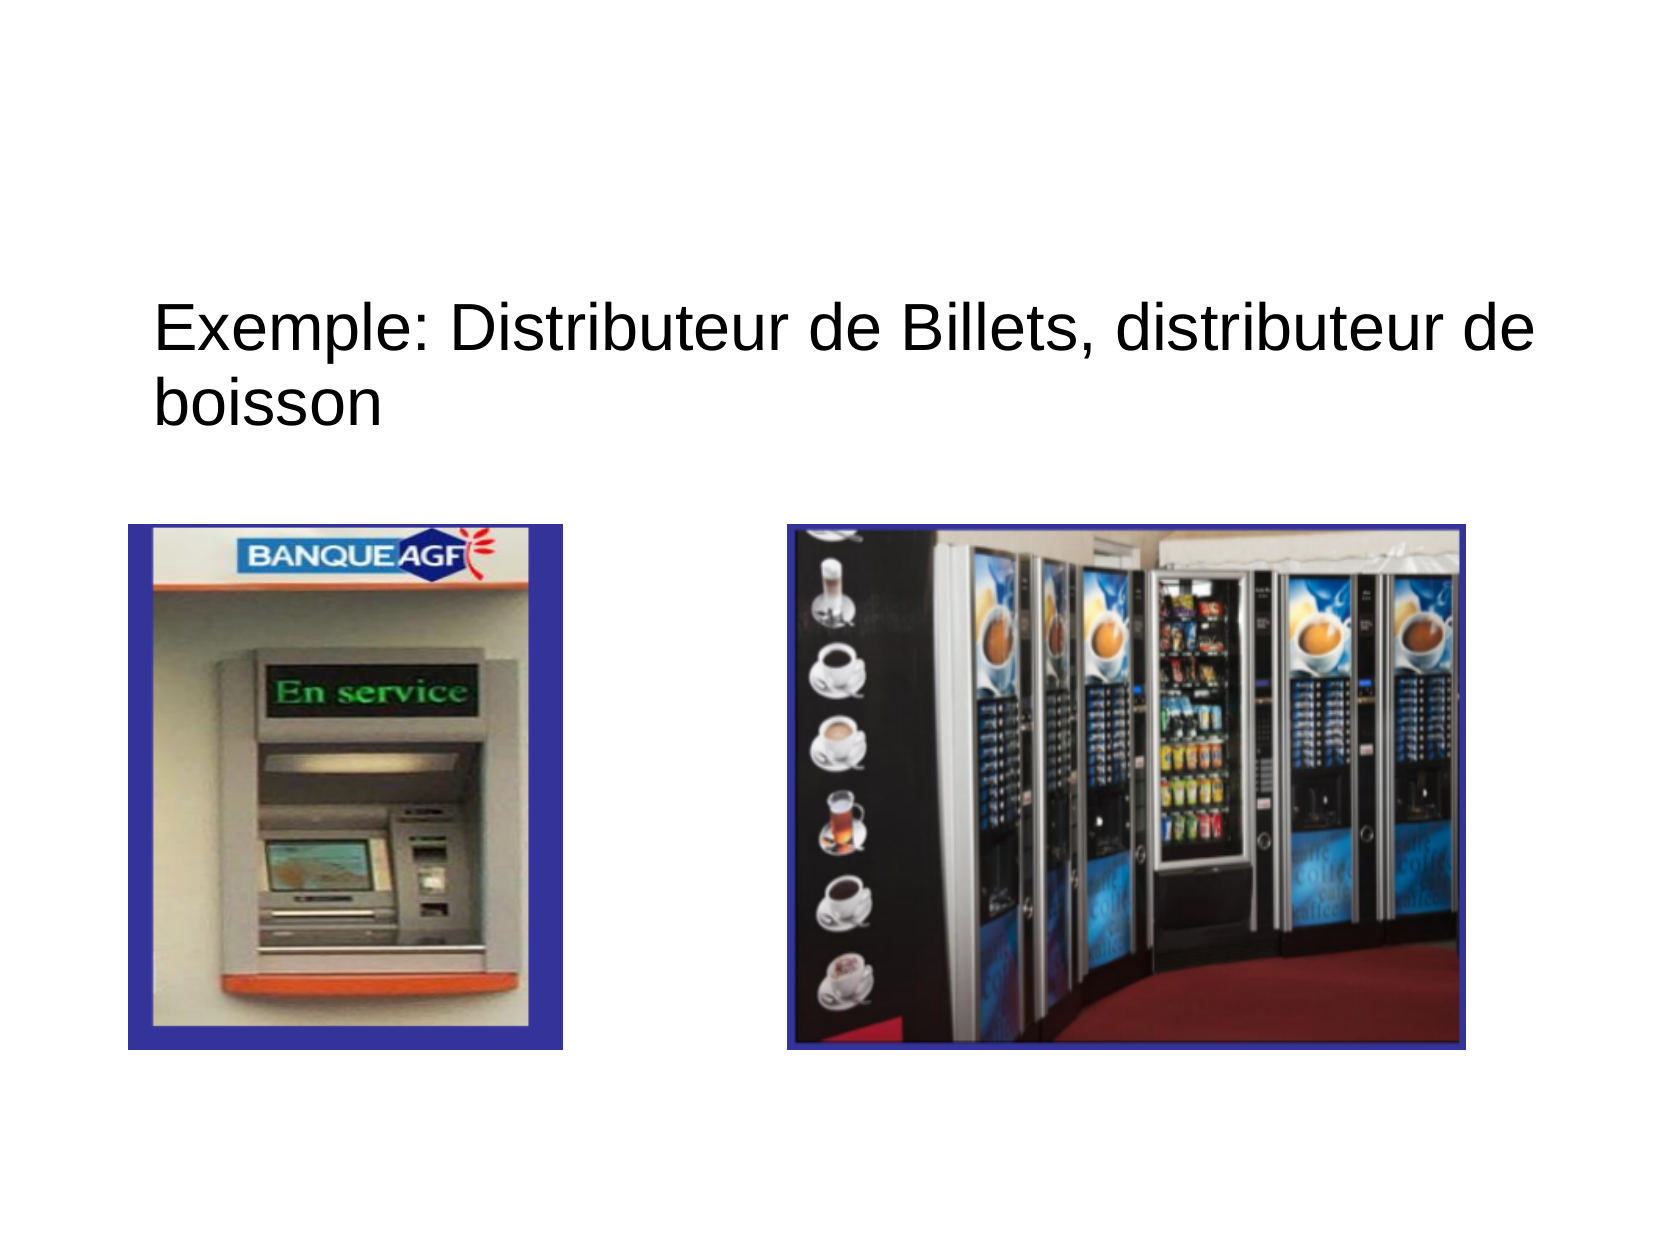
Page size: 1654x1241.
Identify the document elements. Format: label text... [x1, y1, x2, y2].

picture [787, 524, 1466, 1051]
picture [128, 524, 563, 1051]
list Exemple: Distributeur de Billets, distributeur de boisson [82, 290, 1571, 1010]
